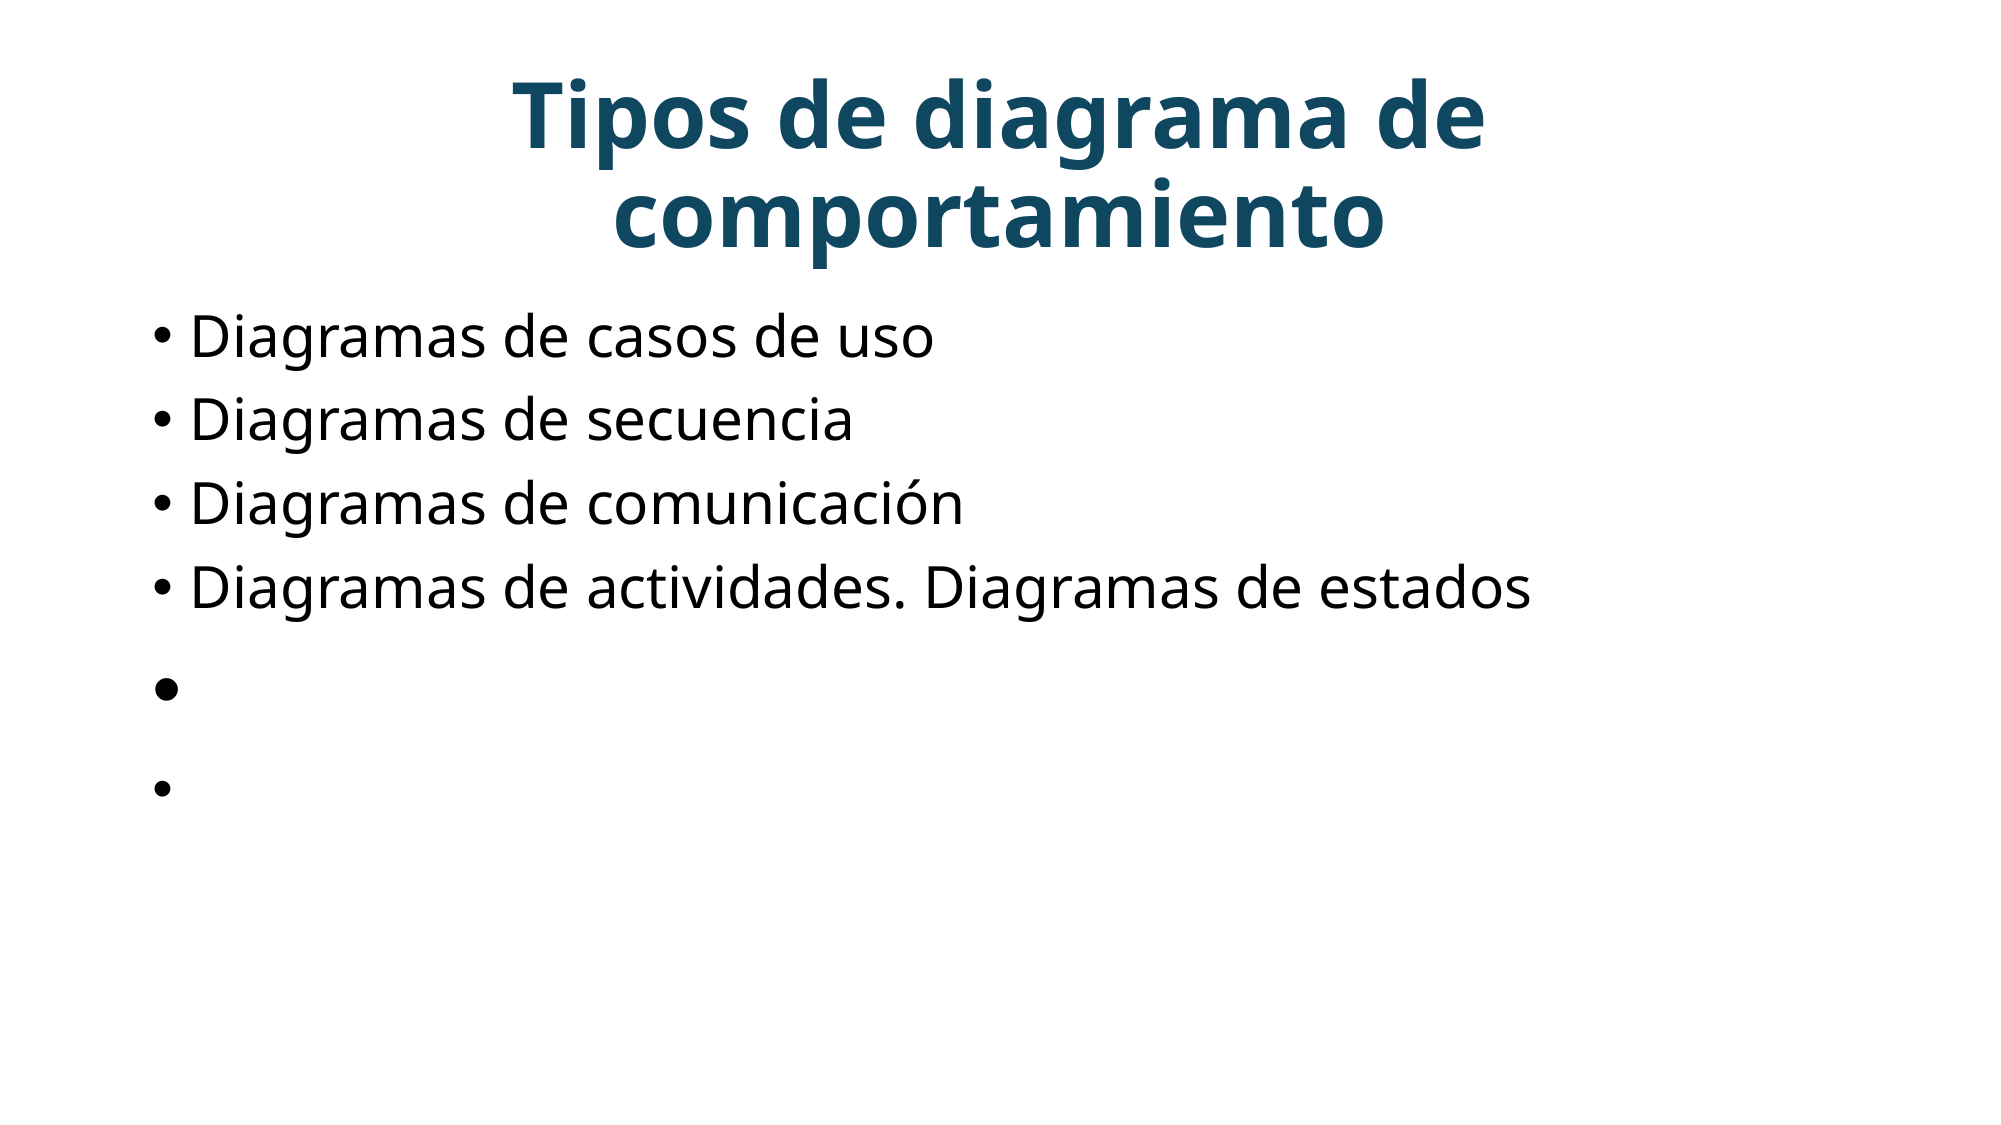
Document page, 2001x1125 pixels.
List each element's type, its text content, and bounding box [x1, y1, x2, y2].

title Tipos de diagrama de comportamiento [137, 59, 1863, 278]
list Diagramas de casos de uso Diagramas de secuencia Diagramas de comunicación Diagramas de actividades. Diagramas de estados [137, 299, 1863, 1014]
